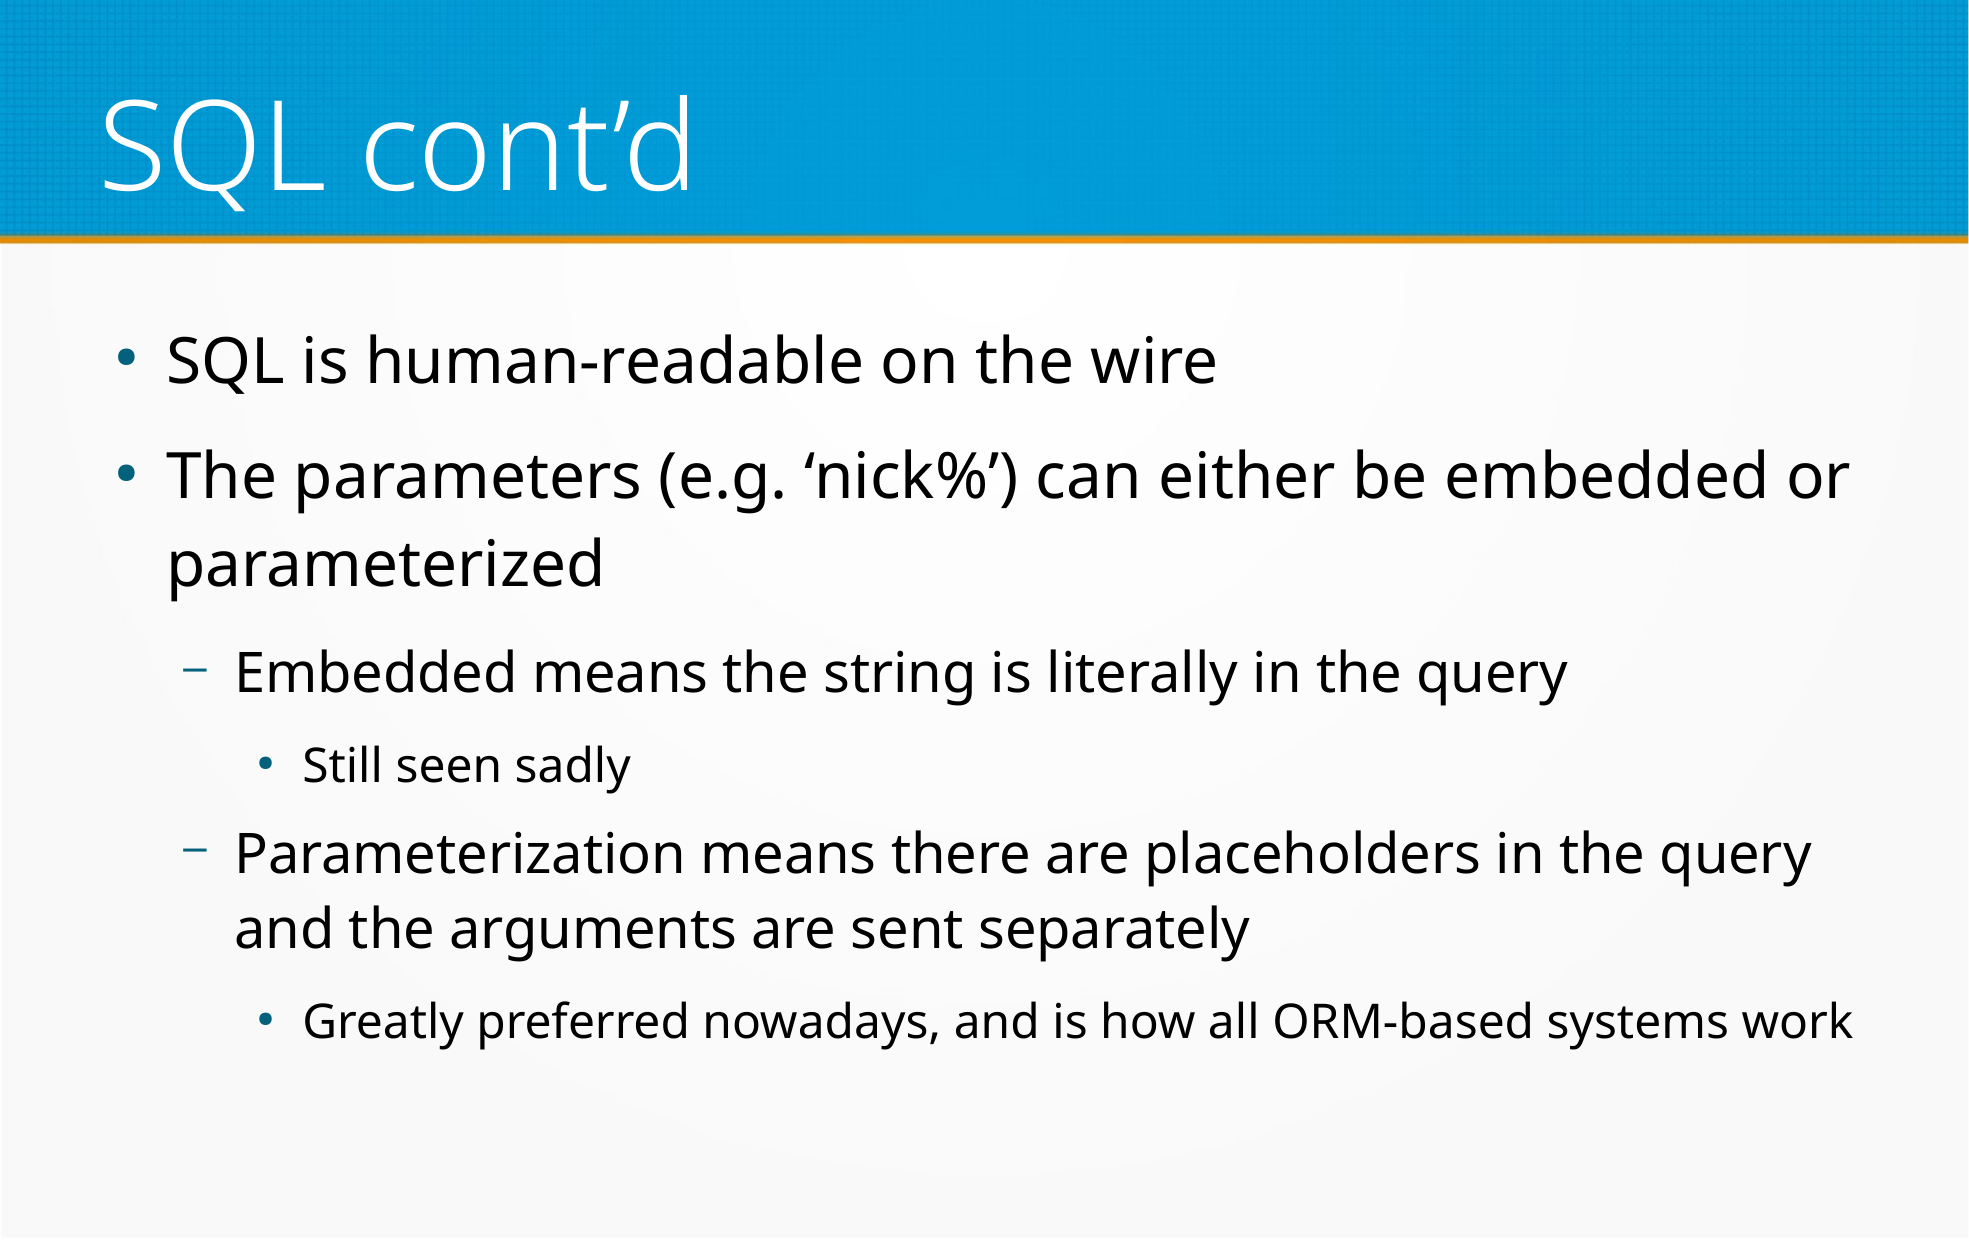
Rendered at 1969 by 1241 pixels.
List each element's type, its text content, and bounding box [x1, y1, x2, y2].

picture [0, 233, 1969, 1241]
list SQL is human-readable on the wire The parameters (e.g. ‘nick%’) can either be embedded or parameterized Embedded means the string is literally in the query Still seen sadly Parameterization means there are placeholders in the query and the arguments are sent separately Greatly preferred nowadays, and is how all ORM-based systems work [98, 315, 1861, 1081]
title SQL cont’d [98, 19, 1870, 227]
